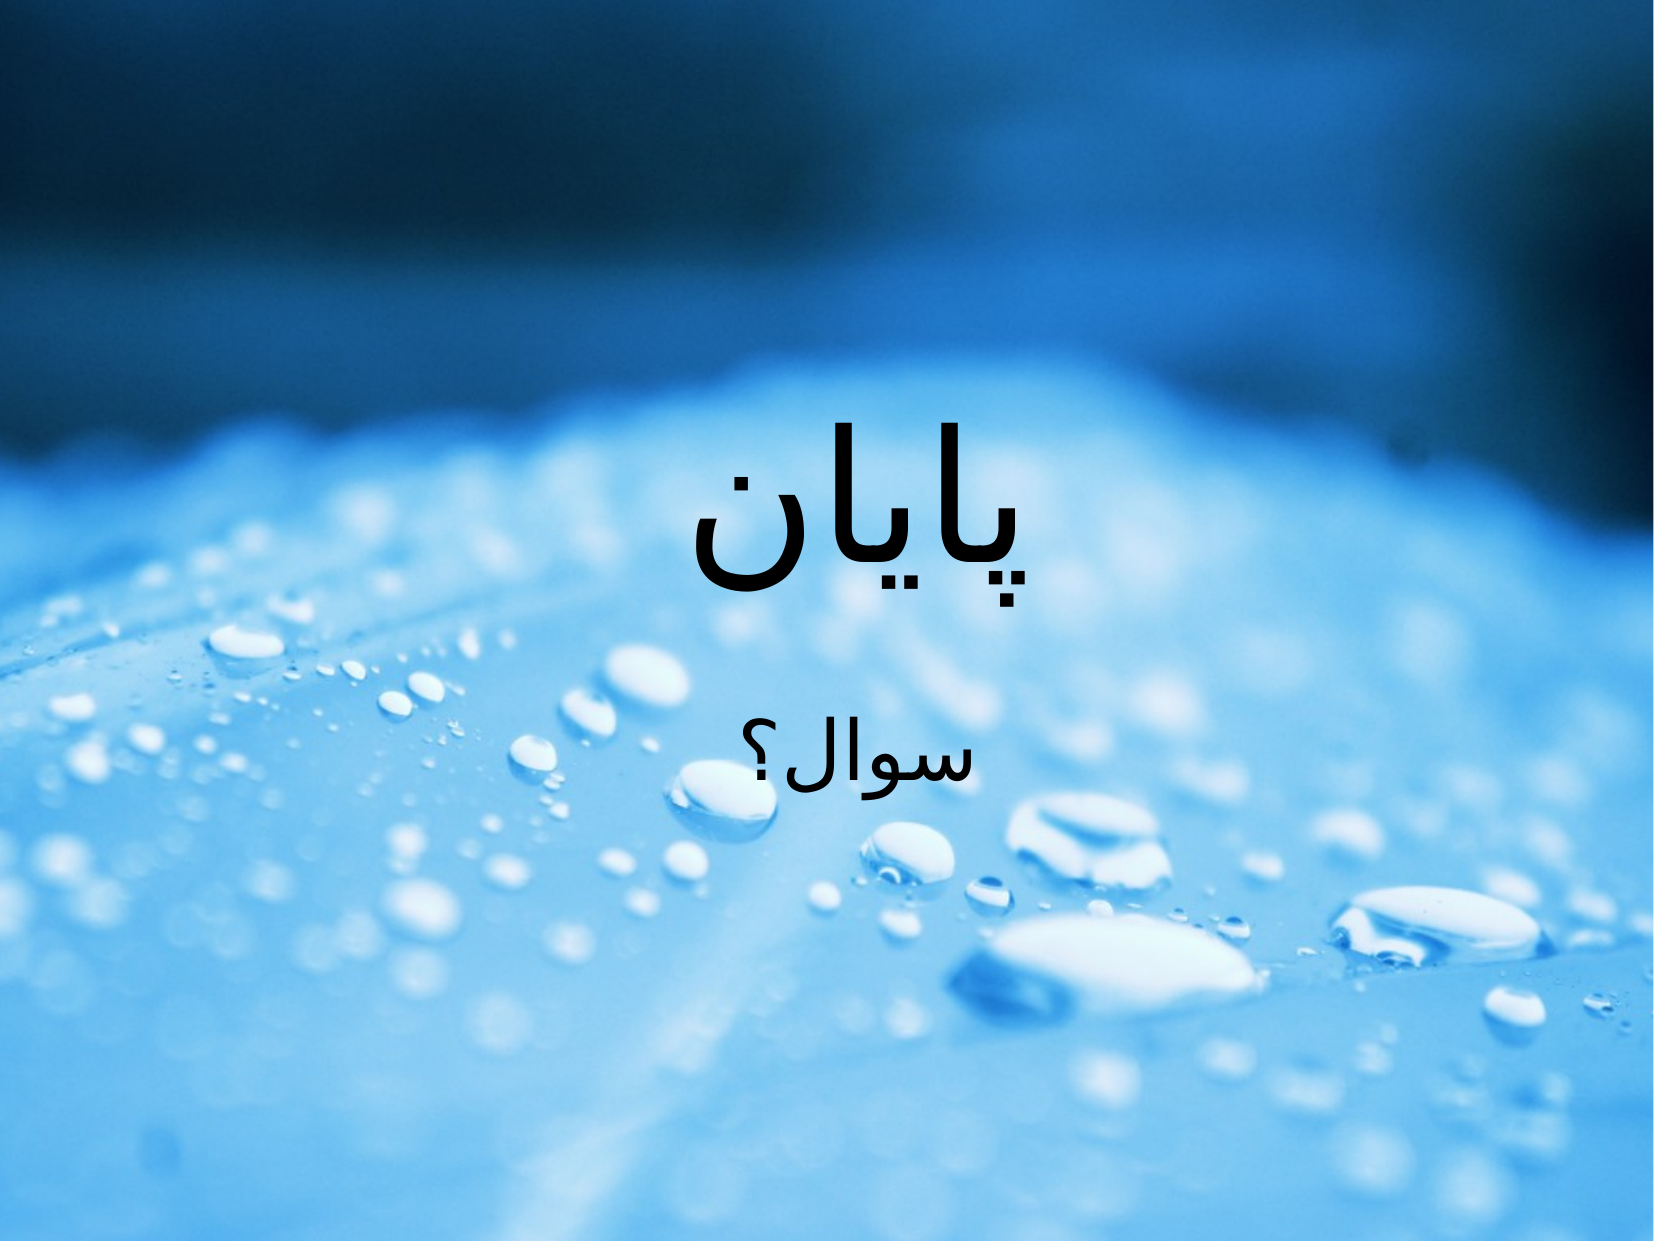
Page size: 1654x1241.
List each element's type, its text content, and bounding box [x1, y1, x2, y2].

title سوال؟ [113, 656, 1602, 864]
title پایان [113, 392, 1602, 643]
picture [0, 0, 1654, 1241]
